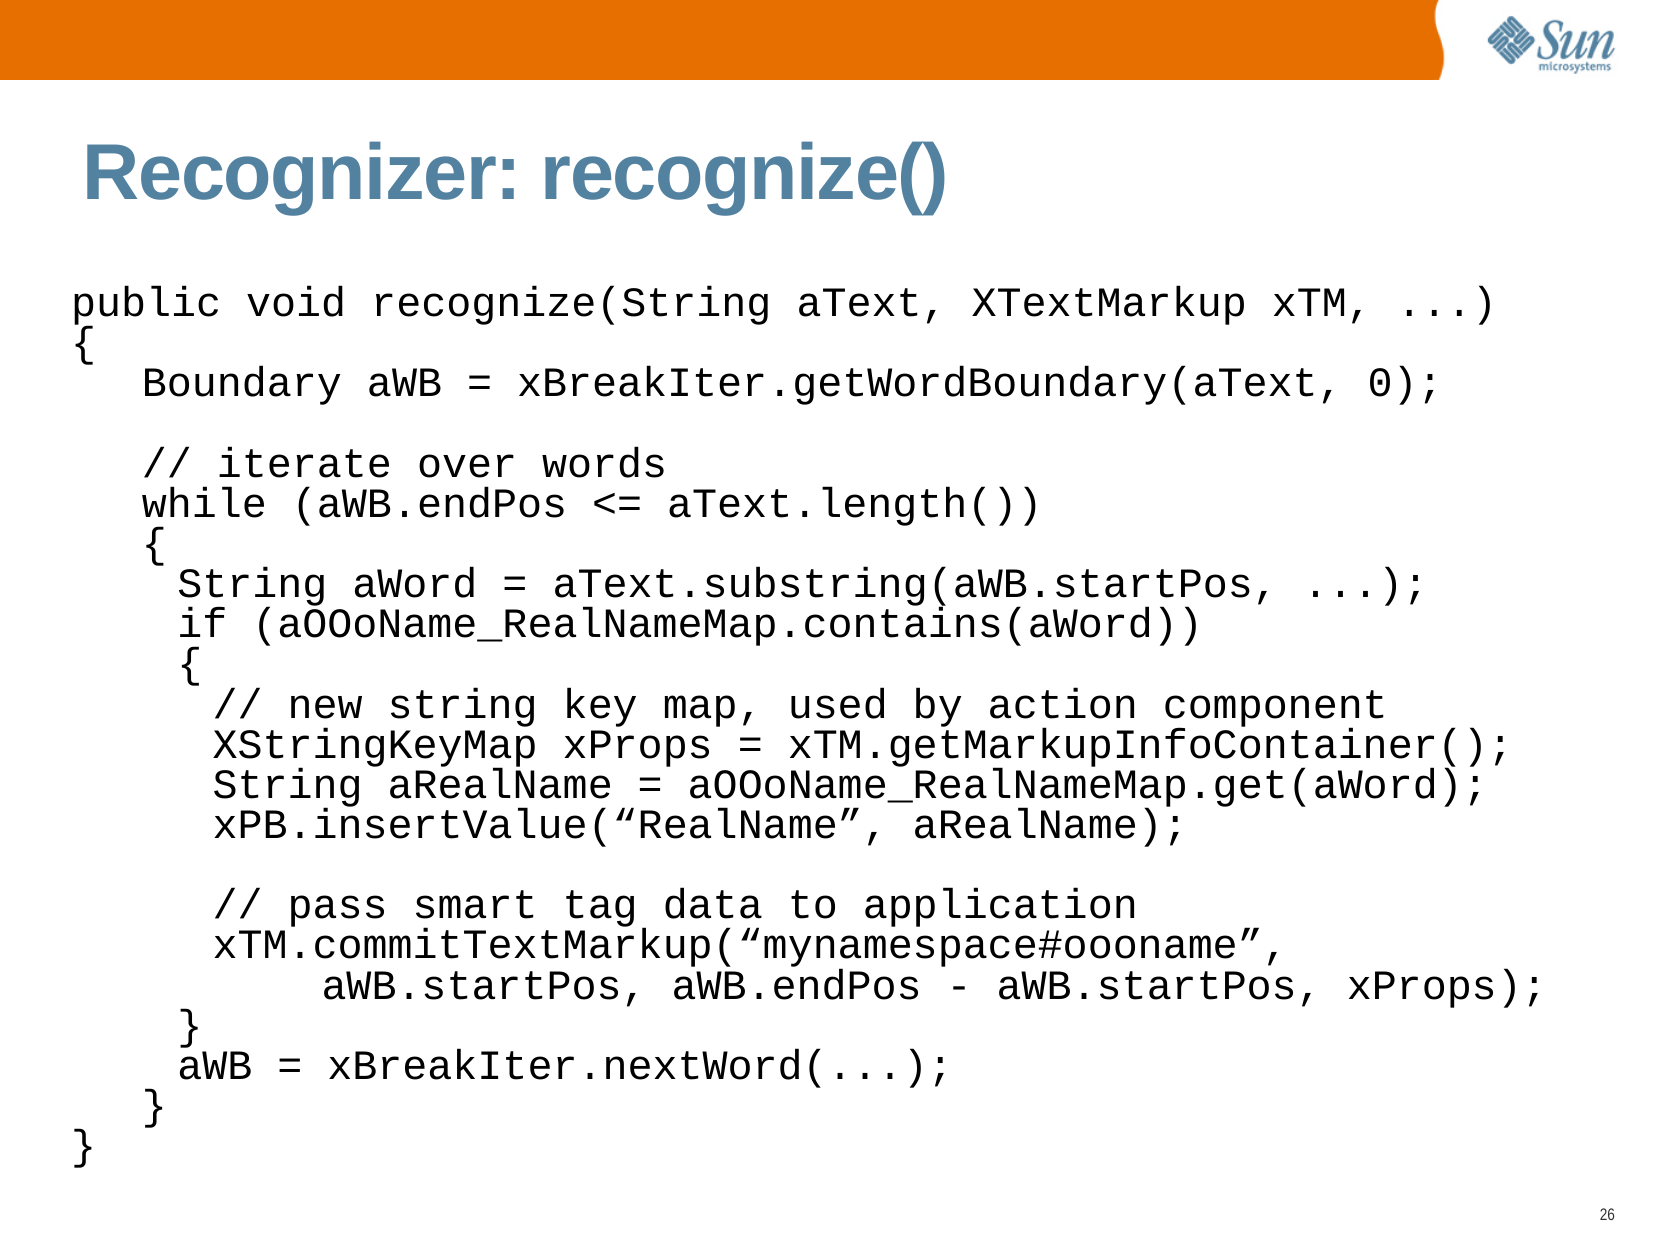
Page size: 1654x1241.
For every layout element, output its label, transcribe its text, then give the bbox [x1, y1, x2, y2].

title Recognizer: recognize() [82, 135, 1585, 250]
picture [0, 0, 1654, 80]
text_box public void recognize(String aText, XTextMarkup xTM, ...) { Boundary aWB = xBreakIter.getWordBoundary(aText, 0); // iterate over words while (aWB.endPos <= aText.length()) { String aWord = aText.substring(aWB.startPos, ...); if (aOOoName_RealNameMap.contains(aWord)) { // new string key map, used by action component XStringKeyMap xProps = xTM.getMarkupInfoContainer(); String aRealName = aOOoName_RealNameMap.get(aWord); xPB.insertValue(“RealName”, aRealName); // pass smart tag data to application xTM.commitTextMarkup(“mynamespace#oooname”, aWB.startPos, aWB.endPos - aWB.startPos, xProps); } aWB = xBreakIter.nextWord(...); } } [71, 284, 1654, 1222]
